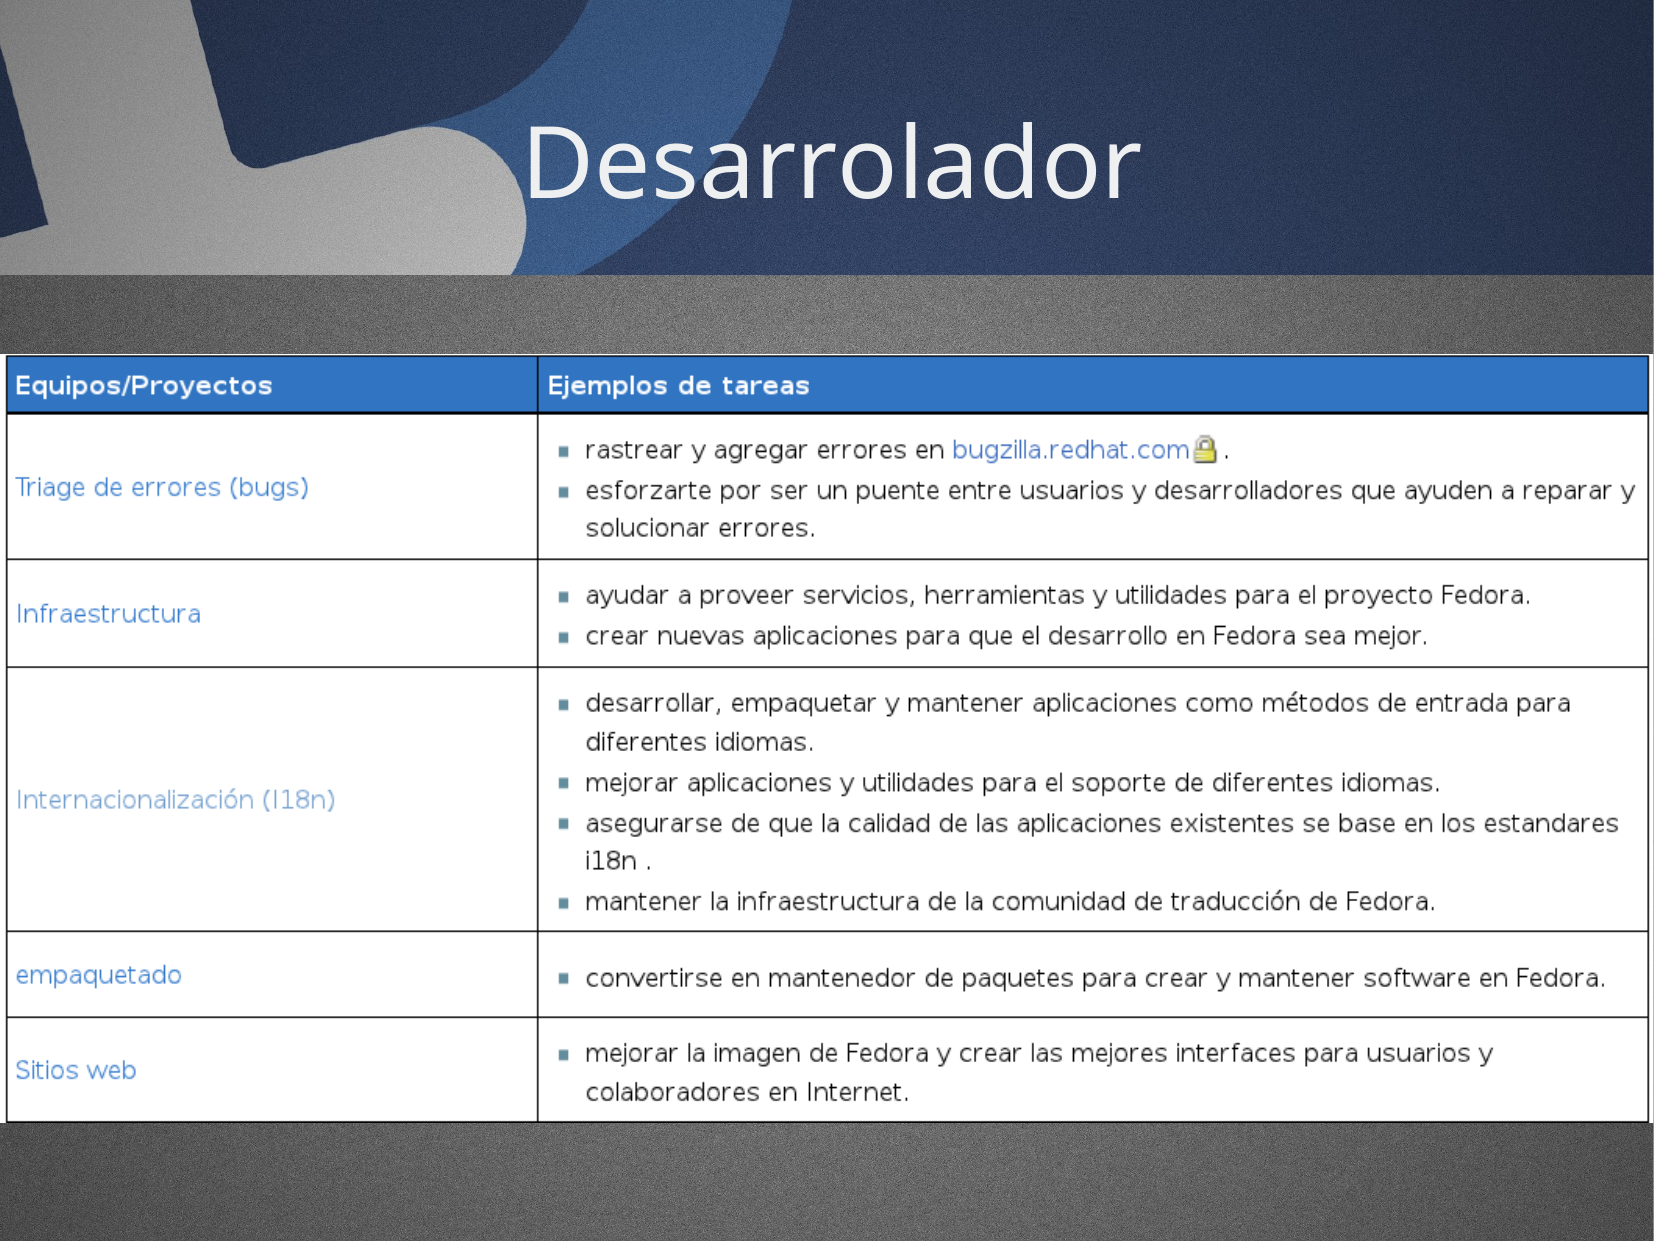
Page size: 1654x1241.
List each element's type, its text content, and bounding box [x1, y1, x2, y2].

text_box Desarrolador [88, 58, 1577, 266]
picture [0, 0, 1654, 1241]
